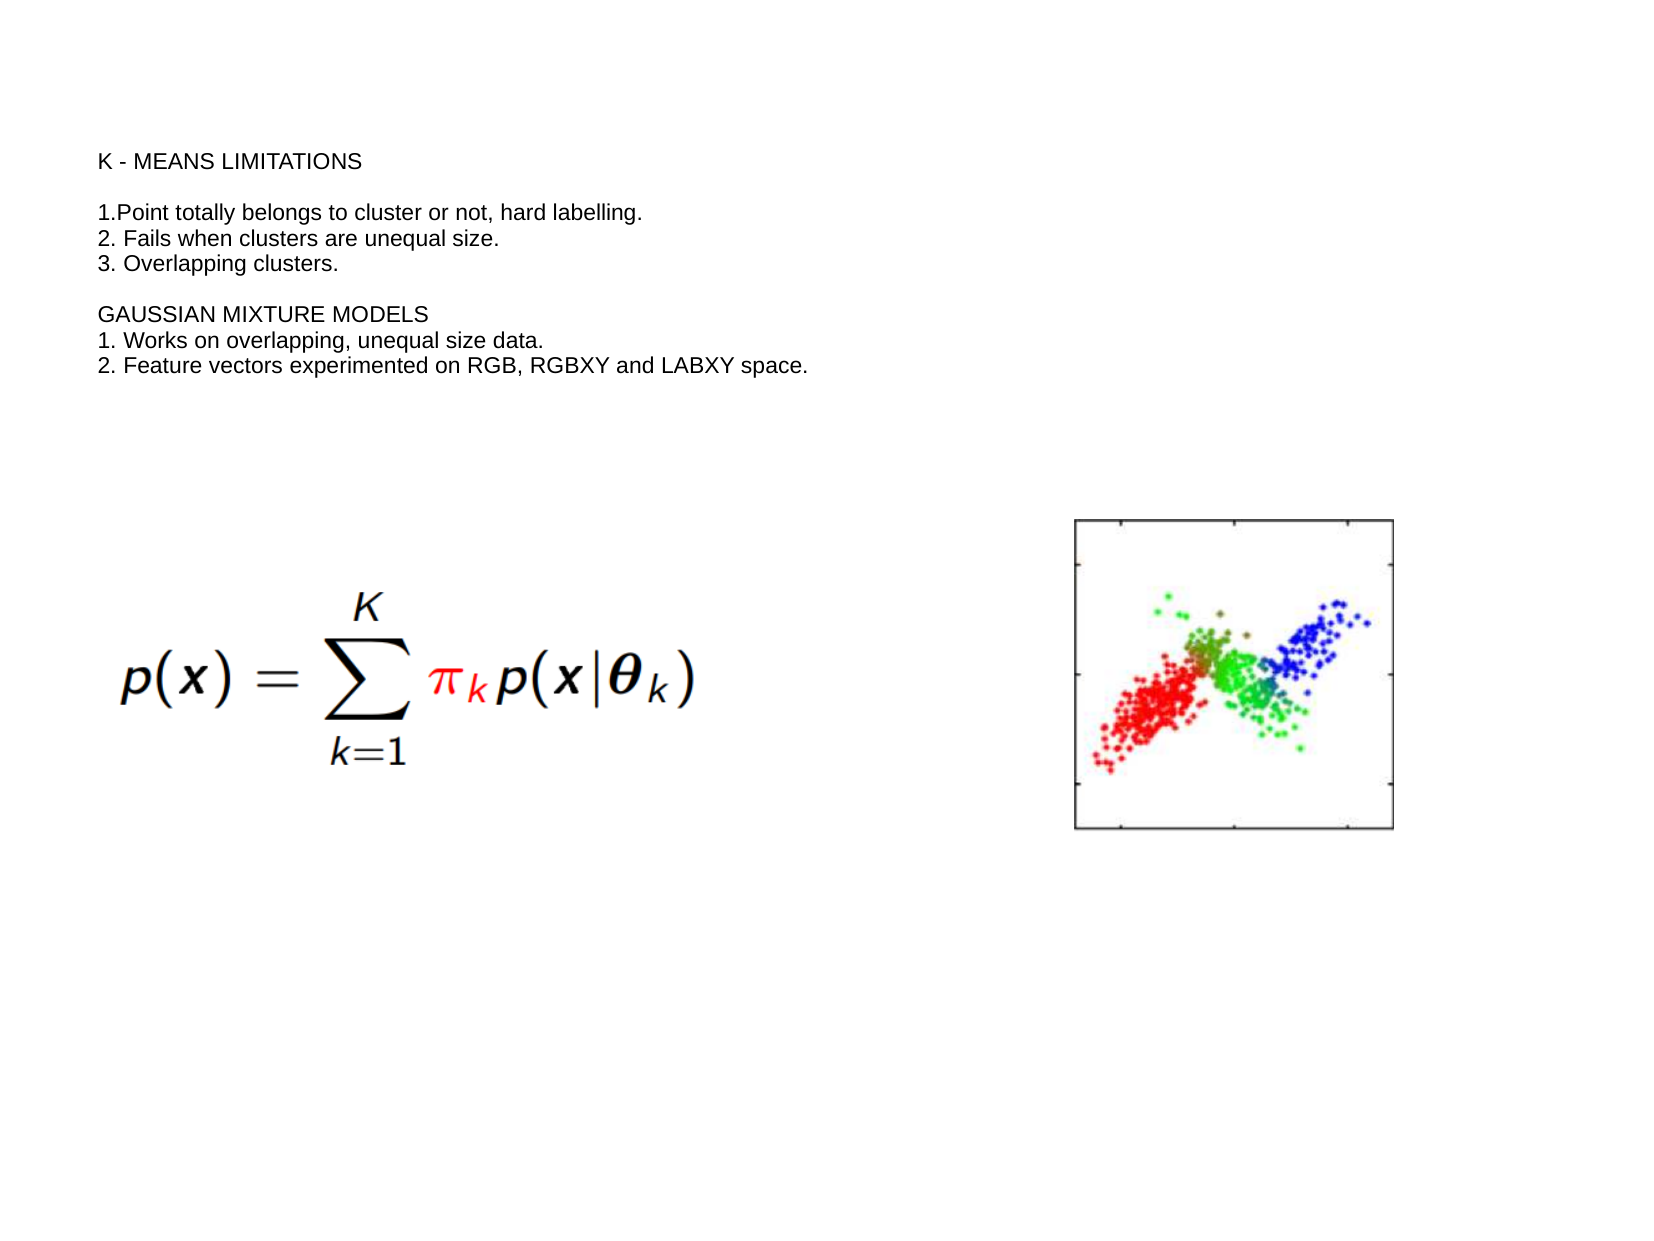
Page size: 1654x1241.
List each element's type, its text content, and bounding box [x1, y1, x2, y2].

picture [1074, 519, 1394, 832]
picture [82, 566, 716, 780]
text_box K - MEANS LIMITATIONS 1.Point totally belongs to cluster or not, hard labelling. 2. Fails when clusters are unequal size. 3. Overlapping clusters. GAUSSIAN MIXTURE MODELS 1. Works on overlapping, unequal size data. 2. Feature vectors experimented on RGB, RGBXY and LABXY space. [82, 141, 1441, 473]
